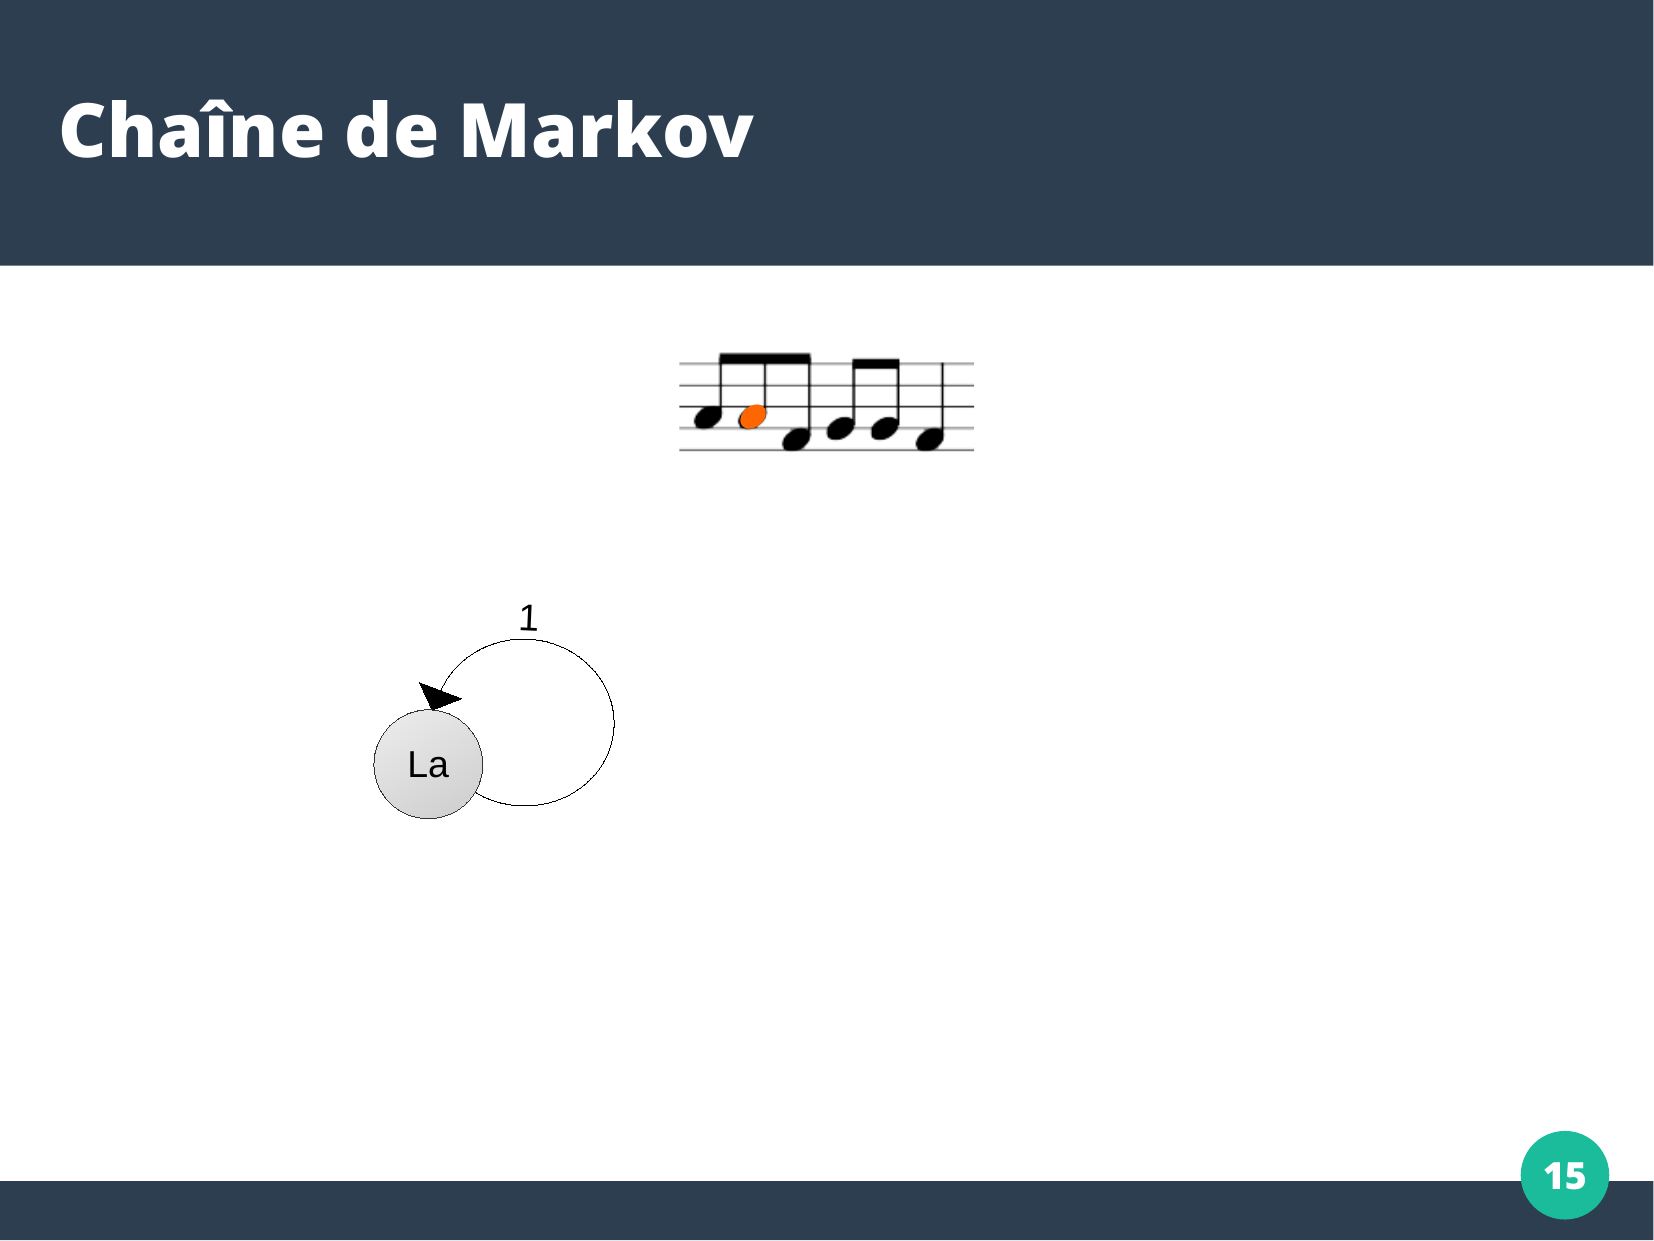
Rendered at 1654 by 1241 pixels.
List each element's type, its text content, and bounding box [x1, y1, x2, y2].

text_box 1 [419, 639, 615, 806]
text_box La [373, 709, 483, 819]
picture [679, 295, 975, 519]
text_box [740, 404, 766, 429]
title Chaîne de Markov [59, 49, 1595, 207]
